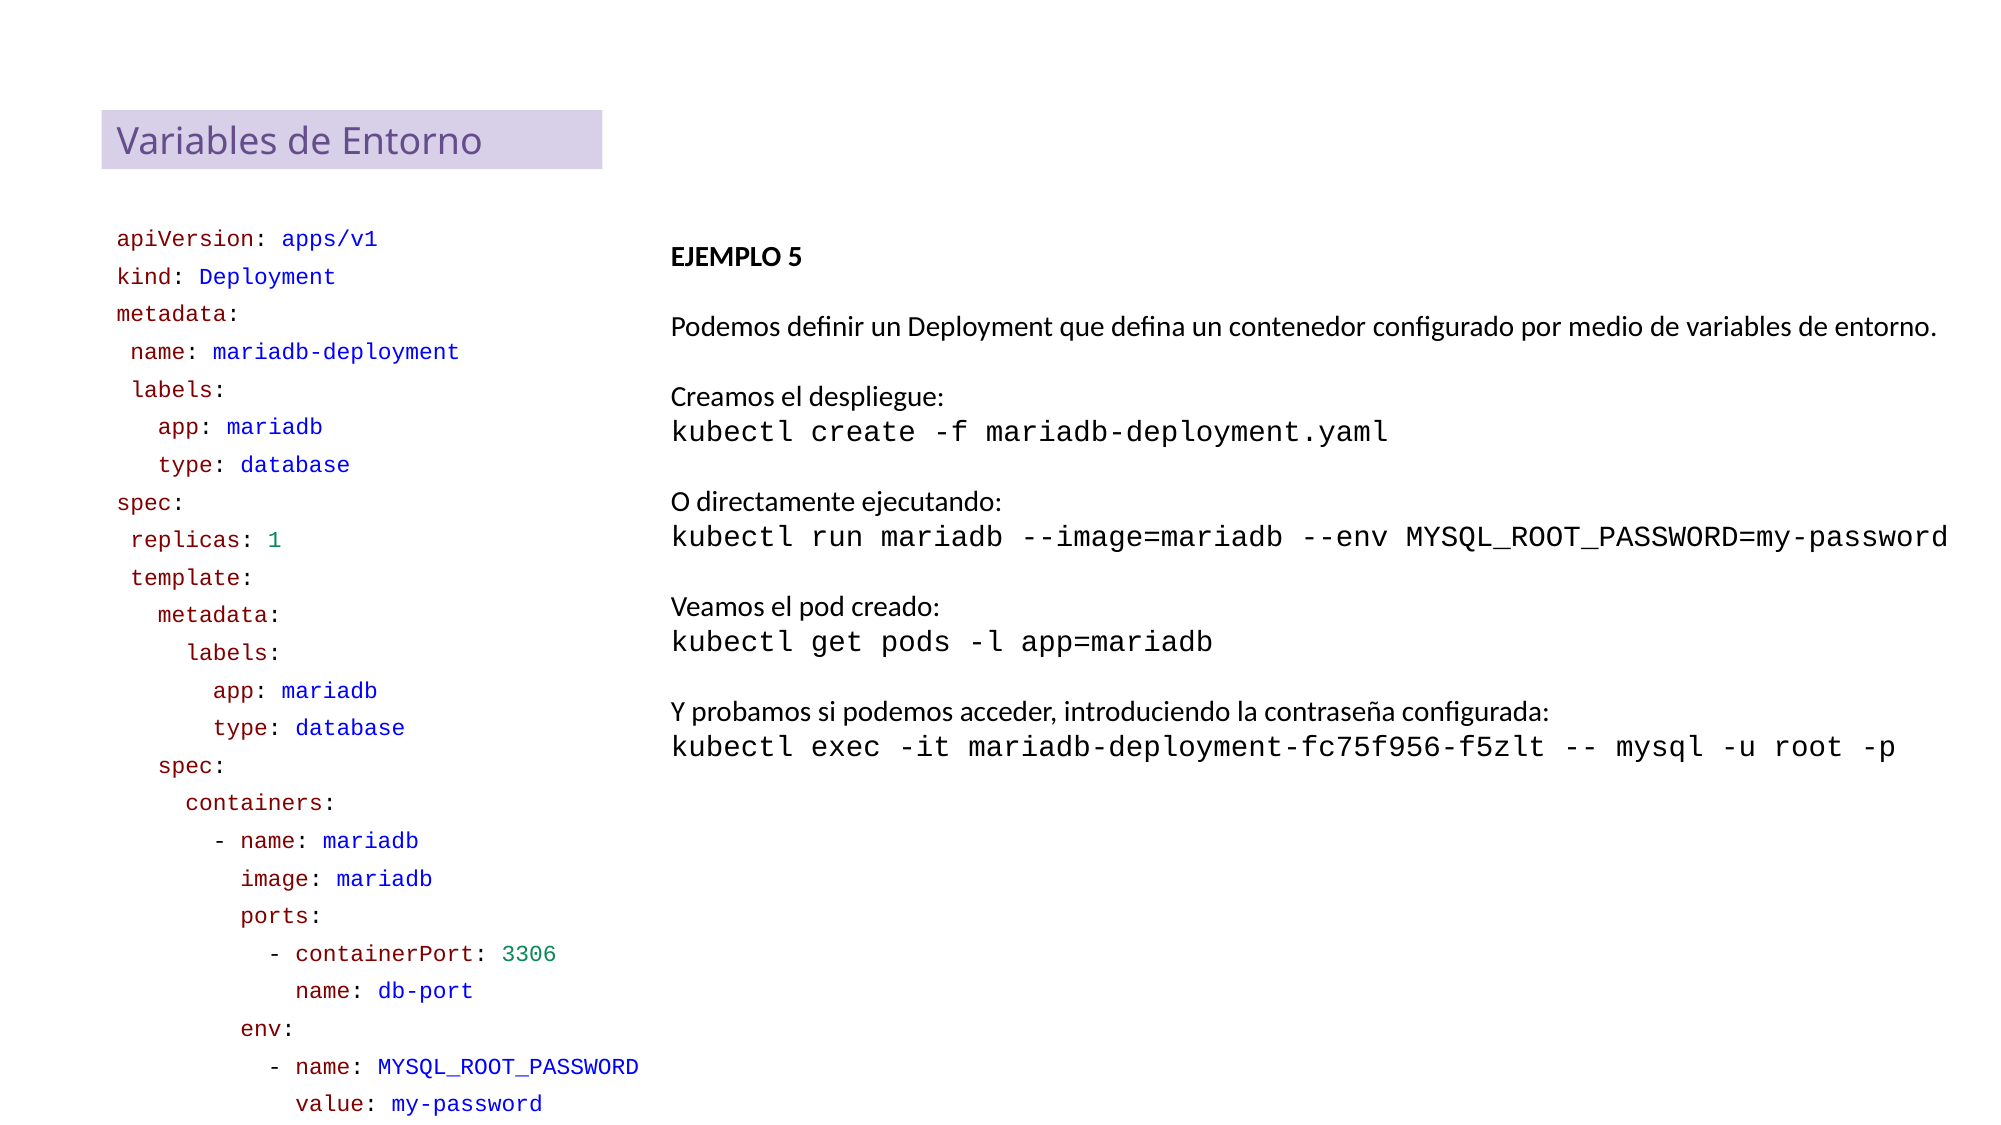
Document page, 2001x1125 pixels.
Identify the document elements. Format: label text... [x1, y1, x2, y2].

text_box apiVersion: apps/v1 kind: Deployment metadata: name: mariadb-deployment labels: app: mariadb type: database spec: replicas: 1 template: metadata: labels: app: mariadb type: database spec: containers: - name: mariadb image: mariadb ports: - containerPort: 3306 name: db-port env: - name: MYSQL_ROOT_PASSWORD value: my-password [101, 206, 1977, 1125]
text_box EJEMPLO 5 Podemos definir un Deployment que defina un contenedor configurado por medio de variables de entorno. Creamos el despliegue: kubectl create -f mariadb-deployment.yaml O directamente ejecutando: kubectl run mariadb --image=mariadb --env MYSQL_ROOT_PASSWORD=my-password Veamos el pod creado: kubectl get pods -l app=mariadb Y probamos si podemos acceder, introduciendo la contraseña configurada: kubectl exec -it mariadb-deployment-fc75f956-f5zlt -- mysql -u root -p [655, 222, 1977, 968]
text_box Variables de Entorno [101, 110, 603, 170]
